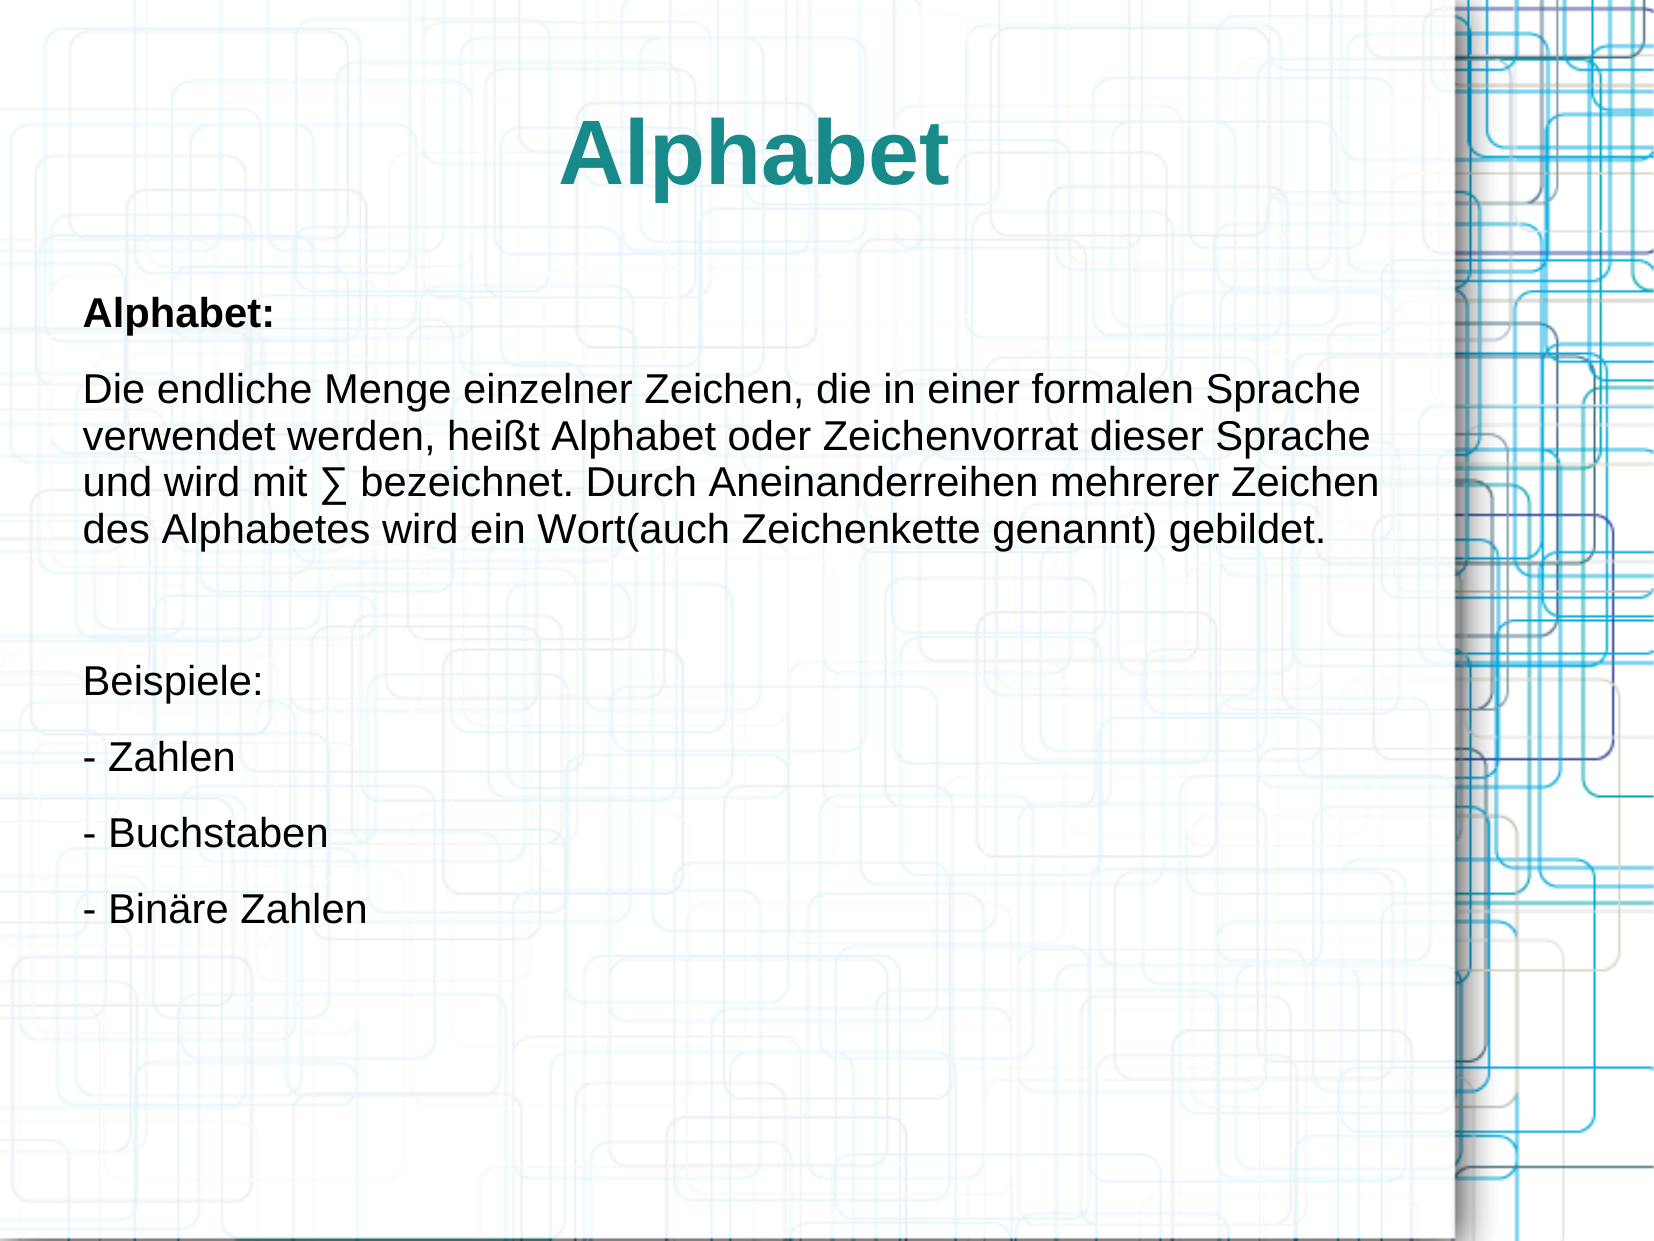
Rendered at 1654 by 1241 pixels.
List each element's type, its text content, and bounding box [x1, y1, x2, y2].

list Alphabet: Die endliche Menge einzelner Zeichen, die in einer formalen Sprache verwendet werden, heißt Alphabet oder Zeichenvorrat dieser Sprache und wird mit ∑ bezeichnet. Durch Aneinanderreihen mehrerer Zeichen des Alphabetes wird ein Wort(auch Zeichenkette genannt) gebildet. Beispiele: - Zahlen - Buchstaben - Binäre Zahlen [82, 290, 1418, 1109]
title Alphabet [59, 49, 1418, 257]
picture [0, 0, 1654, 1241]
